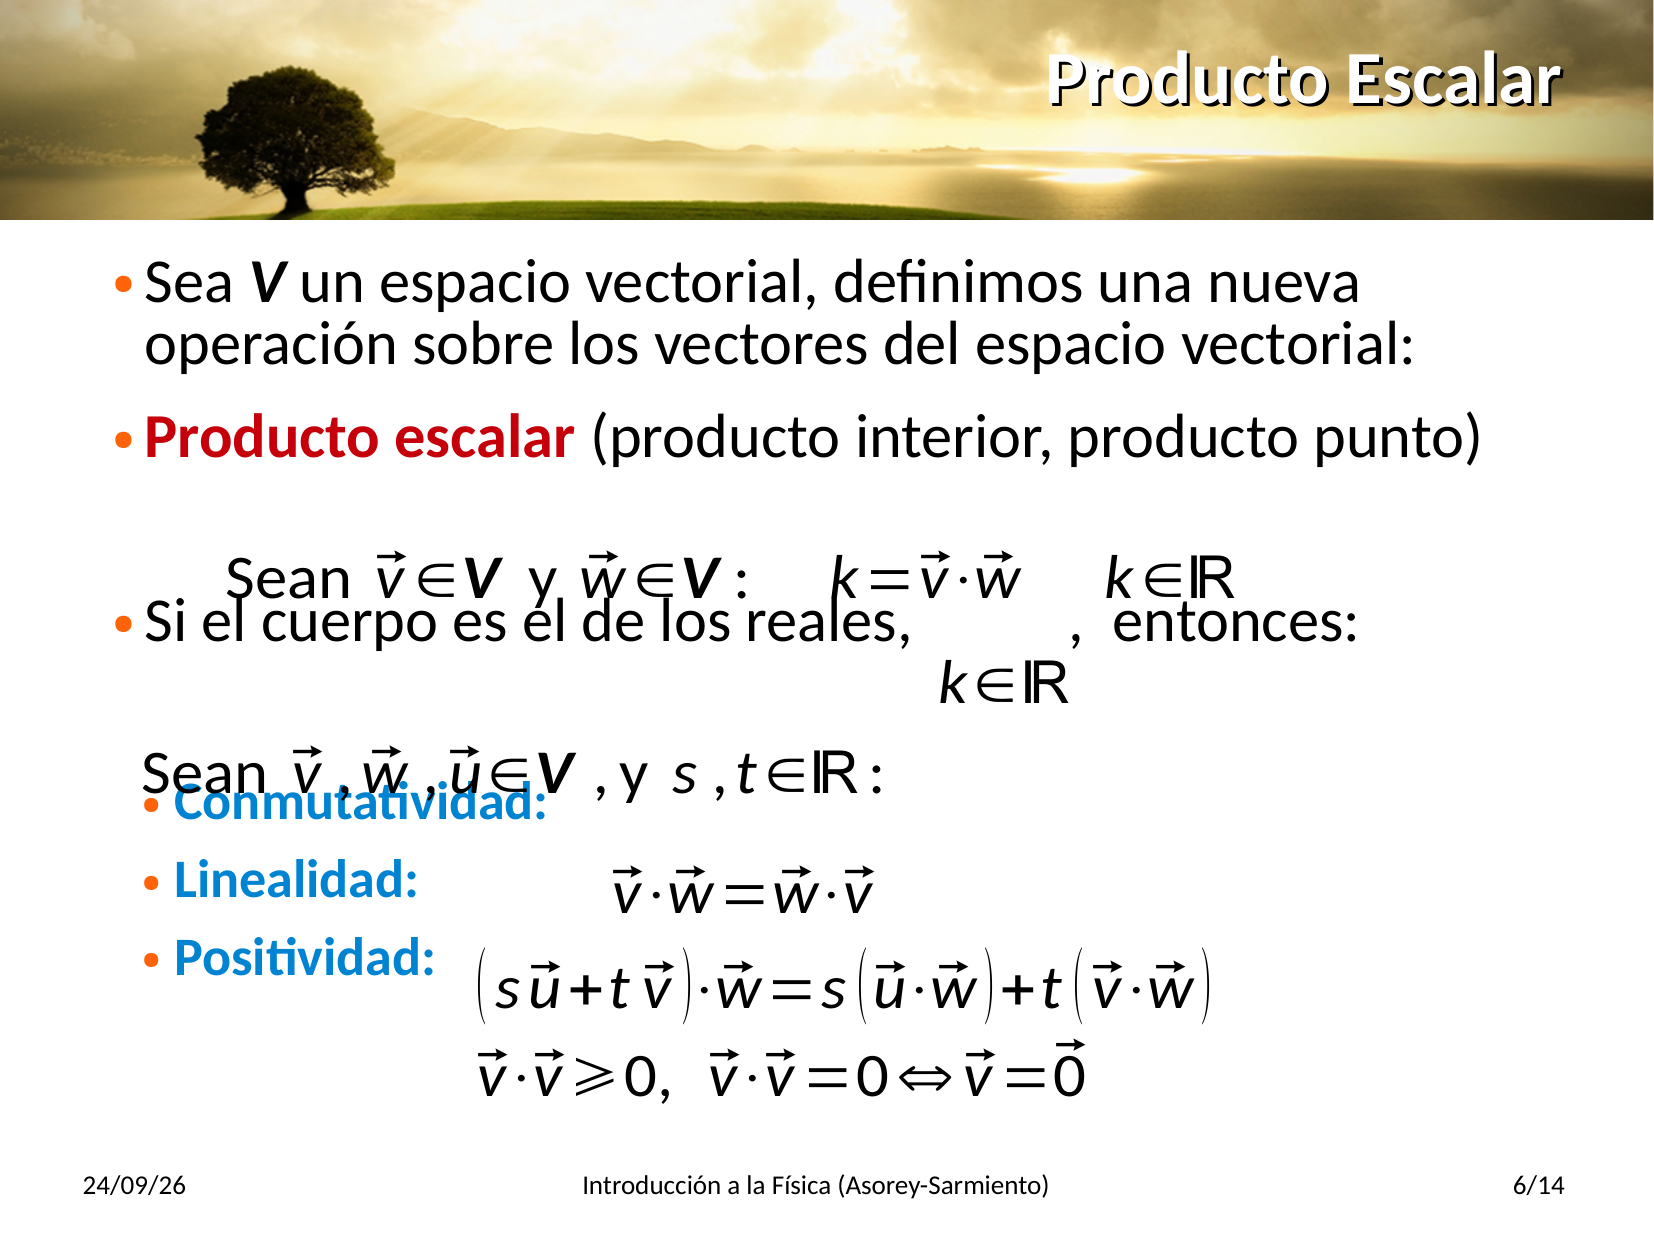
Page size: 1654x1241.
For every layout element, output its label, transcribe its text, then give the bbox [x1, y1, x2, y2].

picture [0, 0, 1654, 220]
chart [930, 645, 1079, 721]
chart [604, 855, 886, 931]
chart [469, 1035, 1096, 1114]
title Producto Escalar [75, 19, 1564, 151]
chart [469, 945, 1220, 1029]
list Sea V un espacio vectorial, definimos una nueva operación sobre los vectores del espacio vectorial: Producto escalar (producto interior, producto punto) Si el cuerpo es el de los reales, , entonces: Conmutatividad: Linealidad: Positividad: [82, 255, 1571, 1156]
chart [135, 735, 893, 811]
chart [218, 540, 1246, 616]
